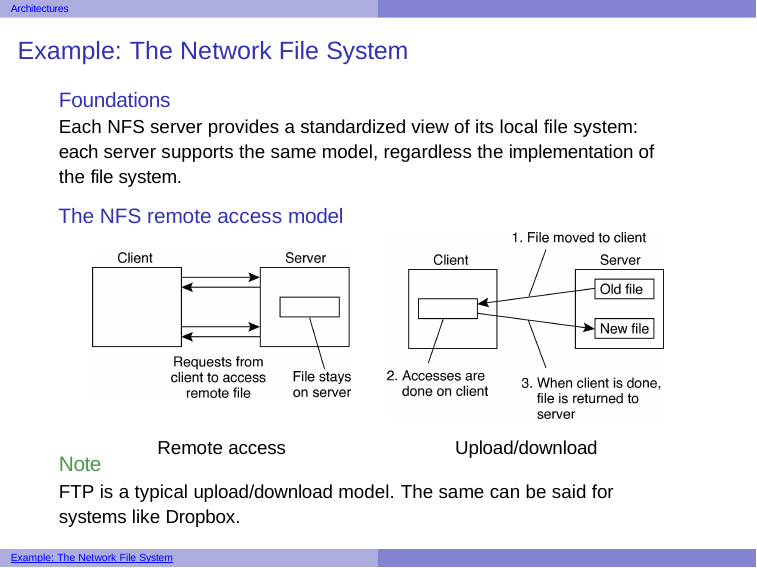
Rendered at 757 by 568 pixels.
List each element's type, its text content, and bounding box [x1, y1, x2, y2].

text_box Architectures [8, 0, 748, 15]
text_box [0, 549, 756, 567]
text_box Foundations Each NFS server provides a standardized view of its local file system: each server supports the same model, regardless the implementation of the file system. The NFS remote access model [56, 81, 683, 229]
picture [92, 252, 351, 398]
text_box Note FTP is a typical upload/download model. The same can be said for systems like Dropbox. [56, 446, 687, 528]
text_box Remote access Upload/download [155, 433, 600, 446]
text_box Example: The Network File System [8, 549, 176, 564]
picture [387, 232, 664, 419]
title Example: The Network File System [15, 32, 508, 130]
